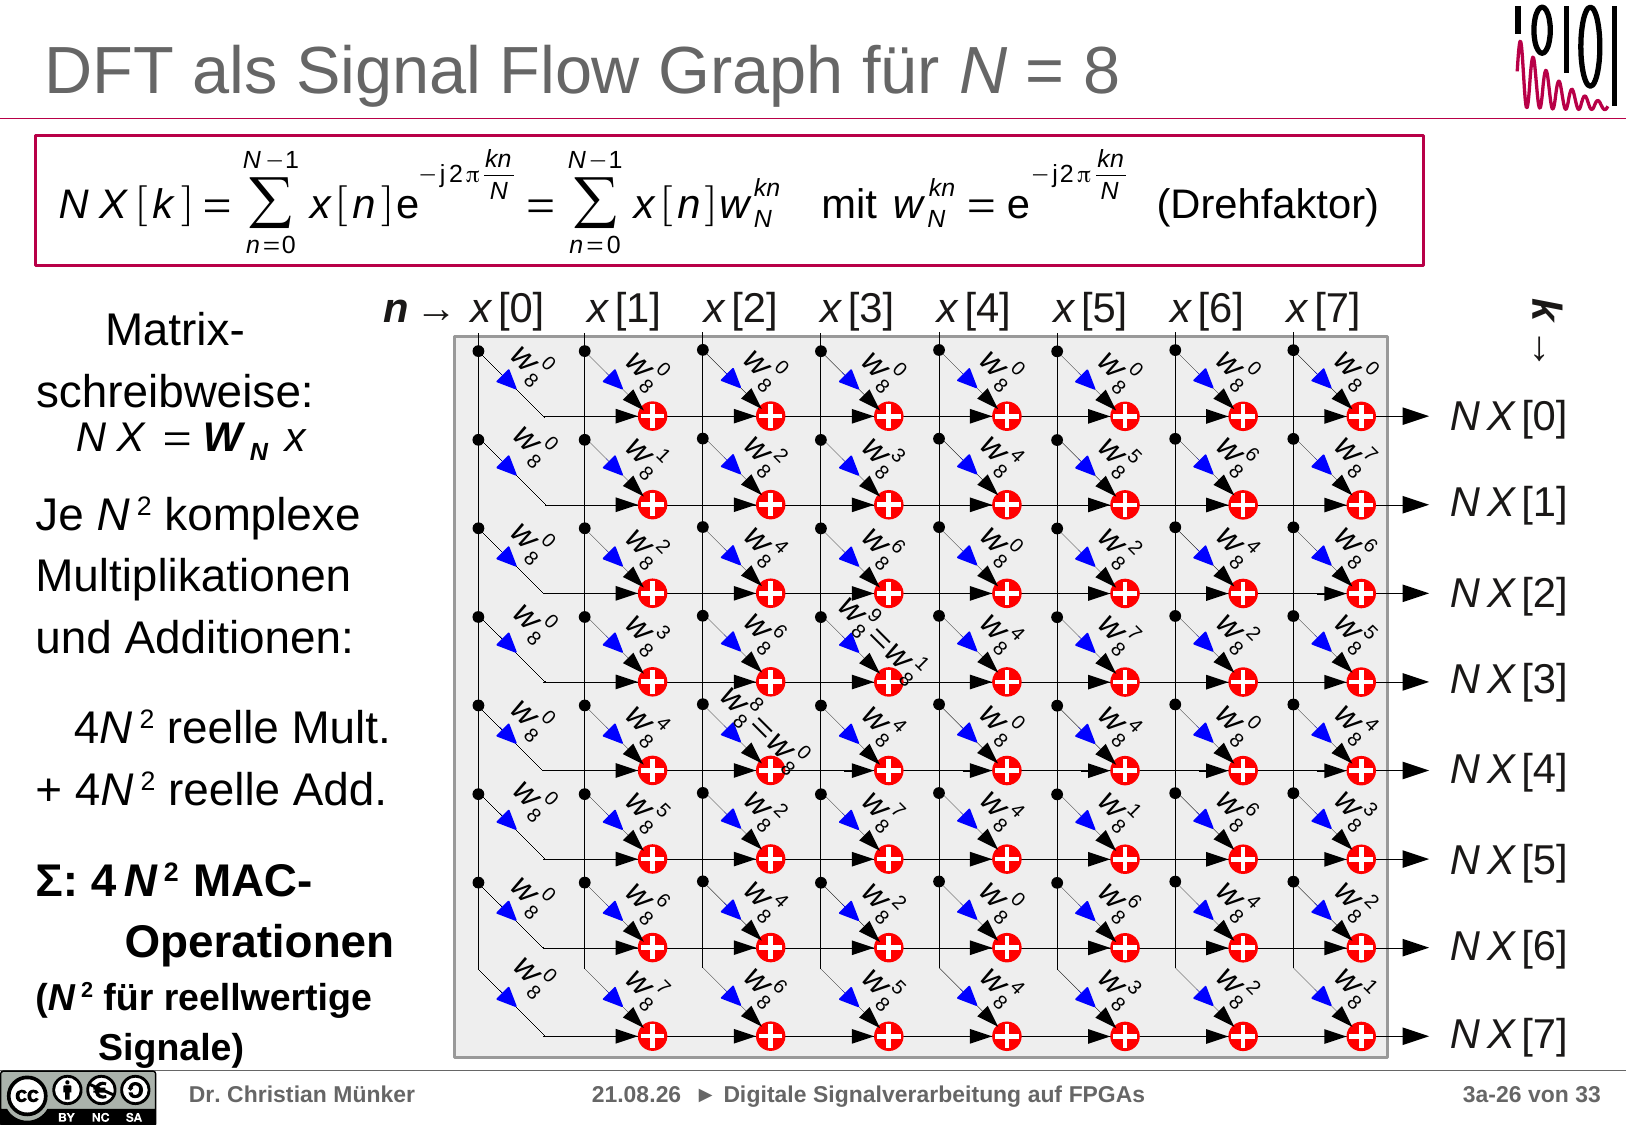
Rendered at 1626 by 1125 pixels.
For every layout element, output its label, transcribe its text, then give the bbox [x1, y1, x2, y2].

chart [498, 763, 568, 832]
text_box [1210, 376, 1223, 392]
chart [728, 864, 798, 934]
chart [1201, 349, 1270, 402]
chart [1083, 952, 1152, 1021]
chart [705, 669, 820, 786]
text_box [454, 336, 1388, 1058]
text_box N X [3] [1435, 648, 1583, 721]
chart [1201, 510, 1271, 580]
text_box [973, 375, 986, 392]
chart [965, 950, 1035, 1021]
chart [1319, 951, 1388, 1020]
text_box N X [6] [1435, 915, 1583, 988]
text_box [1328, 640, 1340, 656]
text_box N X [4] [1435, 738, 1583, 811]
chart [1201, 864, 1271, 934]
text_box x [6] [1155, 277, 1260, 349]
text_box k → [1505, 283, 1578, 388]
chart [728, 349, 798, 402]
chart [498, 585, 568, 655]
chart [823, 580, 939, 696]
chart [965, 349, 1034, 402]
chart [1201, 773, 1270, 843]
chart [728, 950, 798, 1020]
text_box [856, 378, 868, 393]
text_box x [3] [805, 277, 910, 349]
text_box [619, 377, 632, 393]
text_box x [2] [688, 277, 794, 349]
chart [1319, 419, 1388, 489]
chart [610, 511, 680, 580]
chart [610, 865, 680, 935]
chart [965, 773, 1035, 843]
text_box [1328, 463, 1340, 478]
text_box [1328, 376, 1341, 392]
chart [965, 596, 1035, 666]
chart [846, 952, 917, 1022]
text_box [1328, 994, 1341, 1010]
chart [1319, 349, 1388, 402]
chart [1083, 420, 1152, 490]
chart [846, 511, 916, 580]
chart [495, 349, 565, 397]
chart [1319, 773, 1388, 843]
title DFT als Signal Flow Graph für N = 8 [44, 10, 1299, 134]
text_box N X [0] [1435, 385, 1583, 458]
chart [965, 510, 1034, 579]
text_box N X [5] [1435, 829, 1583, 902]
chart [1319, 687, 1389, 757]
text_box [1328, 553, 1341, 569]
text_box Matrix-schreibweise: [0, 294, 355, 407]
chart [1201, 419, 1270, 489]
chart [610, 349, 680, 403]
chart [1201, 687, 1270, 757]
chart [495, 505, 565, 574]
chart [1083, 511, 1152, 581]
chart [1083, 349, 1152, 403]
chart [1083, 688, 1153, 758]
text_box x [0] [473, 277, 560, 349]
chart [52, 145, 1387, 260]
chart [728, 773, 798, 843]
chart [846, 349, 916, 403]
chart [1083, 597, 1152, 667]
chart [846, 688, 917, 758]
picture [1511, 0, 1624, 113]
text_box [1328, 908, 1340, 924]
chart [1083, 865, 1152, 935]
chart [498, 408, 568, 478]
chart [965, 687, 1034, 756]
text_box x [7] [1271, 277, 1376, 349]
text_box x [4] [921, 277, 1027, 349]
chart [69, 412, 316, 467]
text_box x [1] [572, 277, 677, 349]
chart [610, 597, 680, 667]
chart [846, 775, 916, 844]
chart [495, 682, 565, 752]
chart [965, 419, 1035, 489]
text_box N X [7] [1435, 1003, 1583, 1076]
text_box [737, 375, 750, 392]
chart [498, 940, 568, 1009]
chart [1083, 775, 1152, 844]
text_box n → [368, 277, 473, 350]
text_box [1328, 817, 1340, 833]
text_box N X [1] [1435, 471, 1583, 544]
chart [1201, 951, 1270, 1020]
chart [1319, 596, 1388, 666]
list Je N 2 komplexe Multiplikationen und Additionen: 4N 2 reelle Mult. + 4N 2 reelle Add. Σ: 4 N 2 MAC- Operationen (N 2 für reellwertige Signale) [35, 478, 428, 1064]
text_box [1370, 336, 1388, 367]
chart [610, 420, 680, 490]
chart [1319, 510, 1388, 579]
text_box x [5] [1038, 277, 1143, 349]
chart [728, 419, 798, 488]
chart [846, 420, 916, 490]
text_box N X [2] [1435, 562, 1583, 635]
chart [846, 865, 916, 935]
chart [965, 864, 1034, 934]
chart [610, 952, 680, 1021]
chart [610, 688, 680, 758]
chart [728, 596, 798, 666]
text_box [1328, 731, 1340, 747]
chart [728, 510, 798, 580]
chart [1319, 864, 1388, 934]
chart [610, 774, 680, 844]
text_box [1092, 378, 1104, 394]
chart [1201, 596, 1270, 666]
chart [495, 859, 565, 929]
